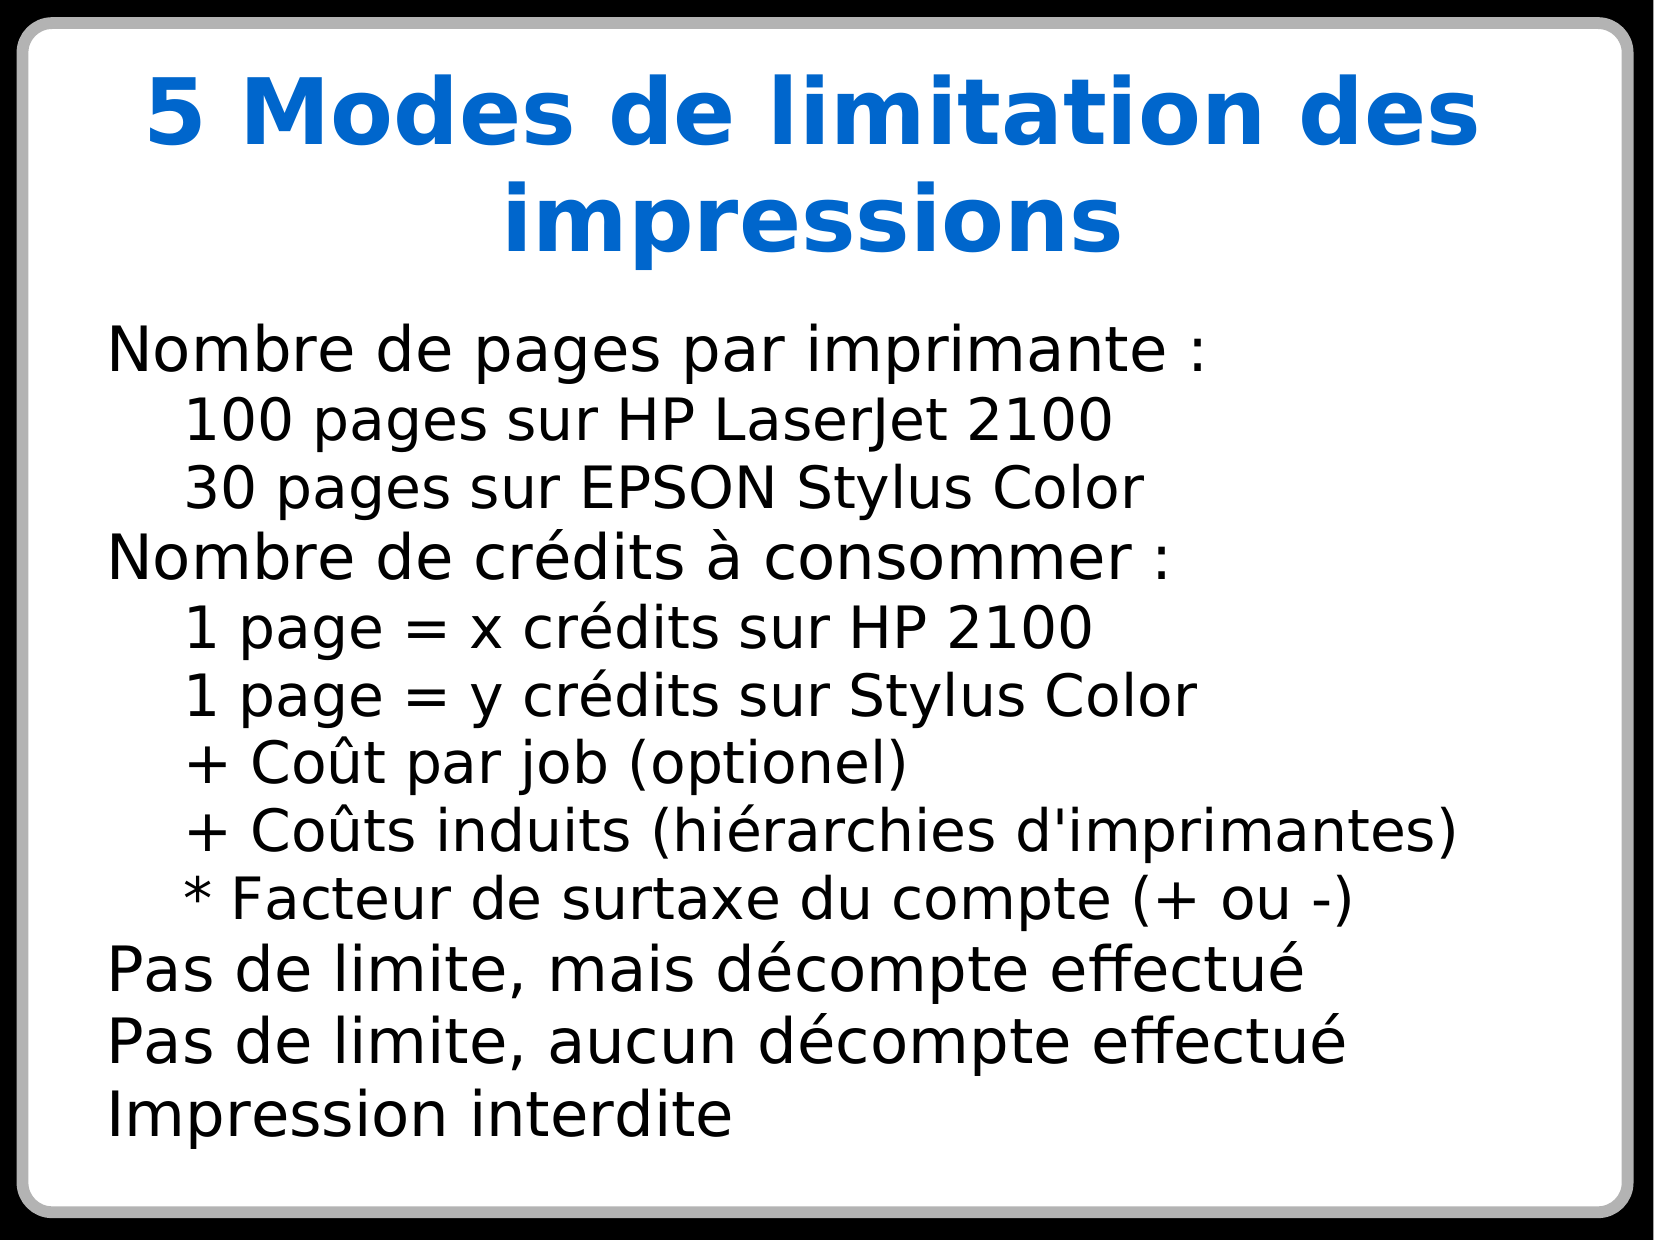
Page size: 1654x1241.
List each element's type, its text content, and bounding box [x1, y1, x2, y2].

title 5 Modes de limitation des impressions [59, 59, 1568, 274]
list Nombre de pages par imprimante : 100 pages sur HP LaserJet 2100 30 pages sur EPSON Stylus Color Nombre de crédits à consommer : 1 page = x crédits sur HP 2100 1 page = y crédits sur Stylus Color + Coût par job (optionel) + Coûts induits (hiérarchies d'imprimantes) * Facteur de surtaxe du compte (+ ou -) Pas de limite, mais décompte effectué Pas de limite, aucun décompte effectué Impression interdite [88, 313, 1565, 1152]
